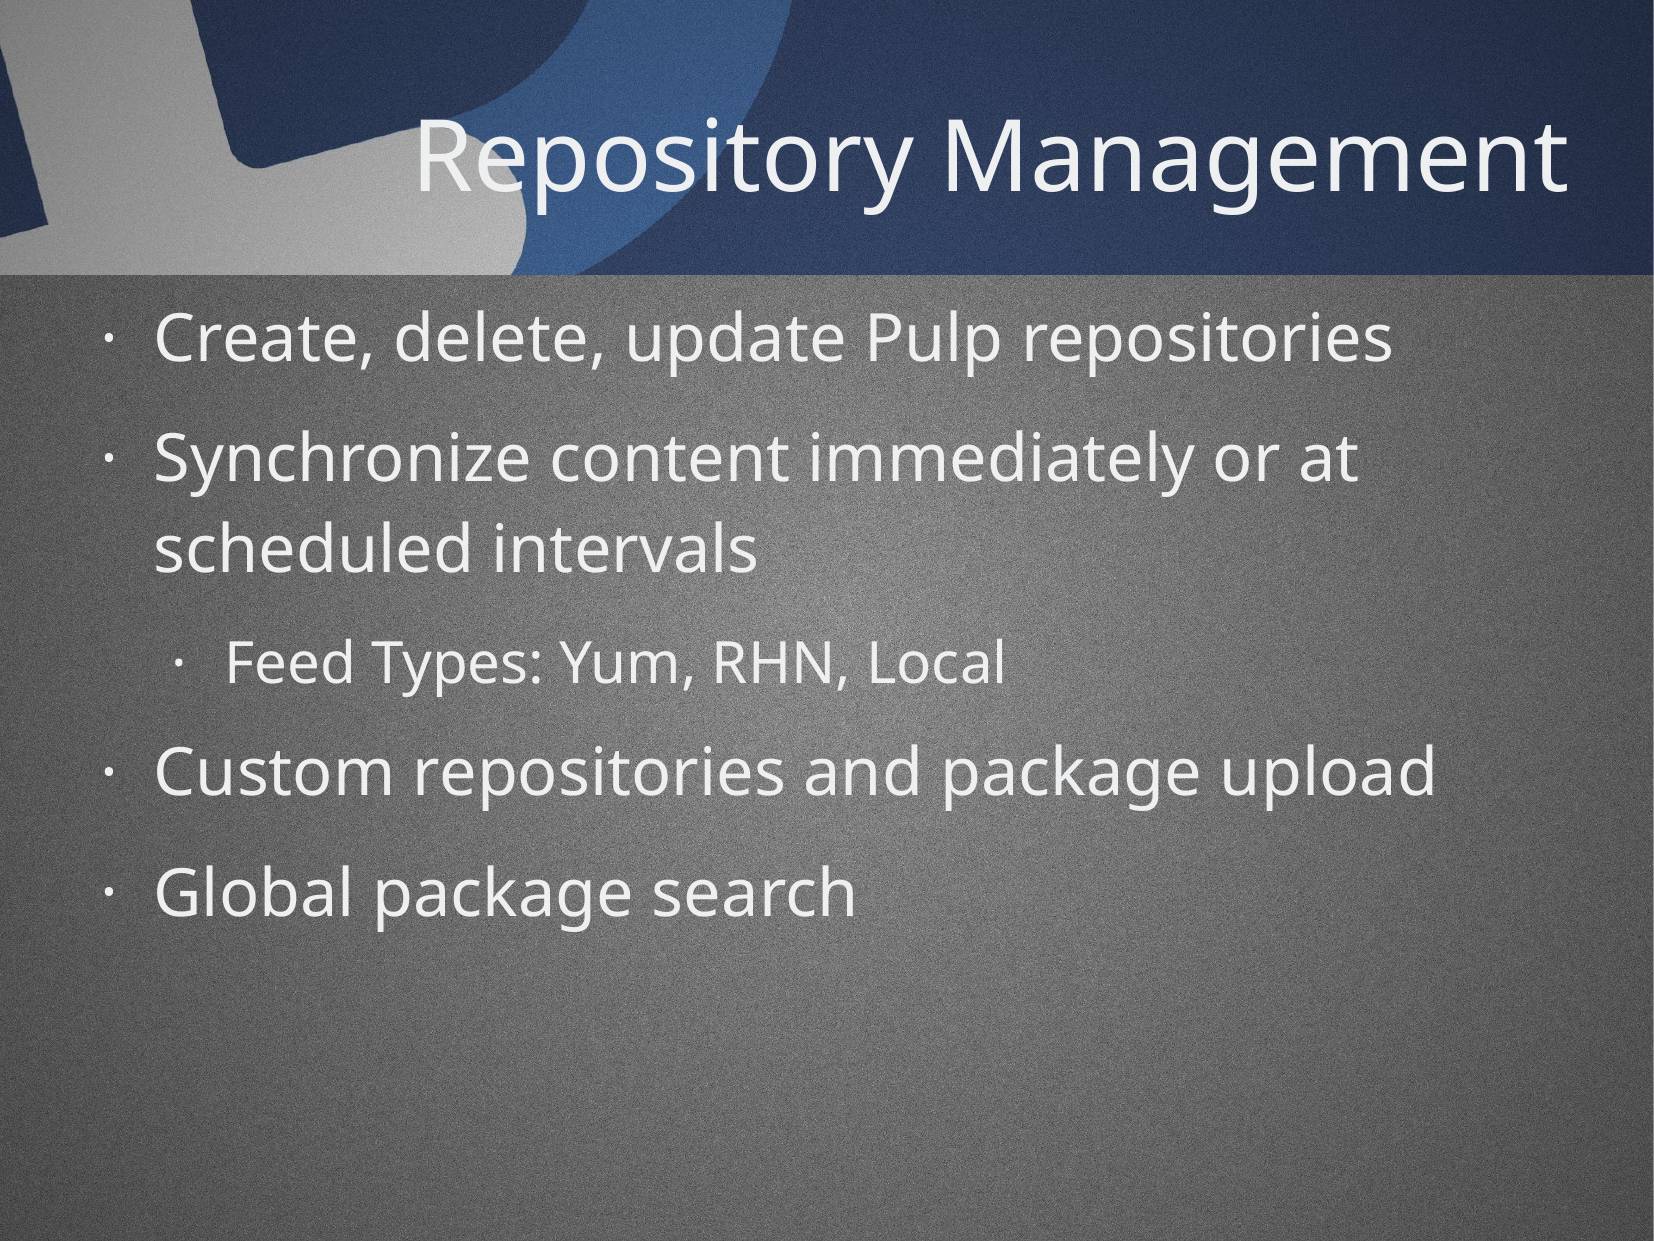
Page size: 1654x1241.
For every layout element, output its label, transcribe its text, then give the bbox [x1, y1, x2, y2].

title Repository Management [82, 49, 1571, 257]
picture [0, 0, 1654, 1241]
list Create, delete, update Pulp repositories Synchronize content immediately or at scheduled intervals Feed Types: Yum, RHN, Local Custom repositories and package upload Global package search [82, 290, 1571, 1109]
